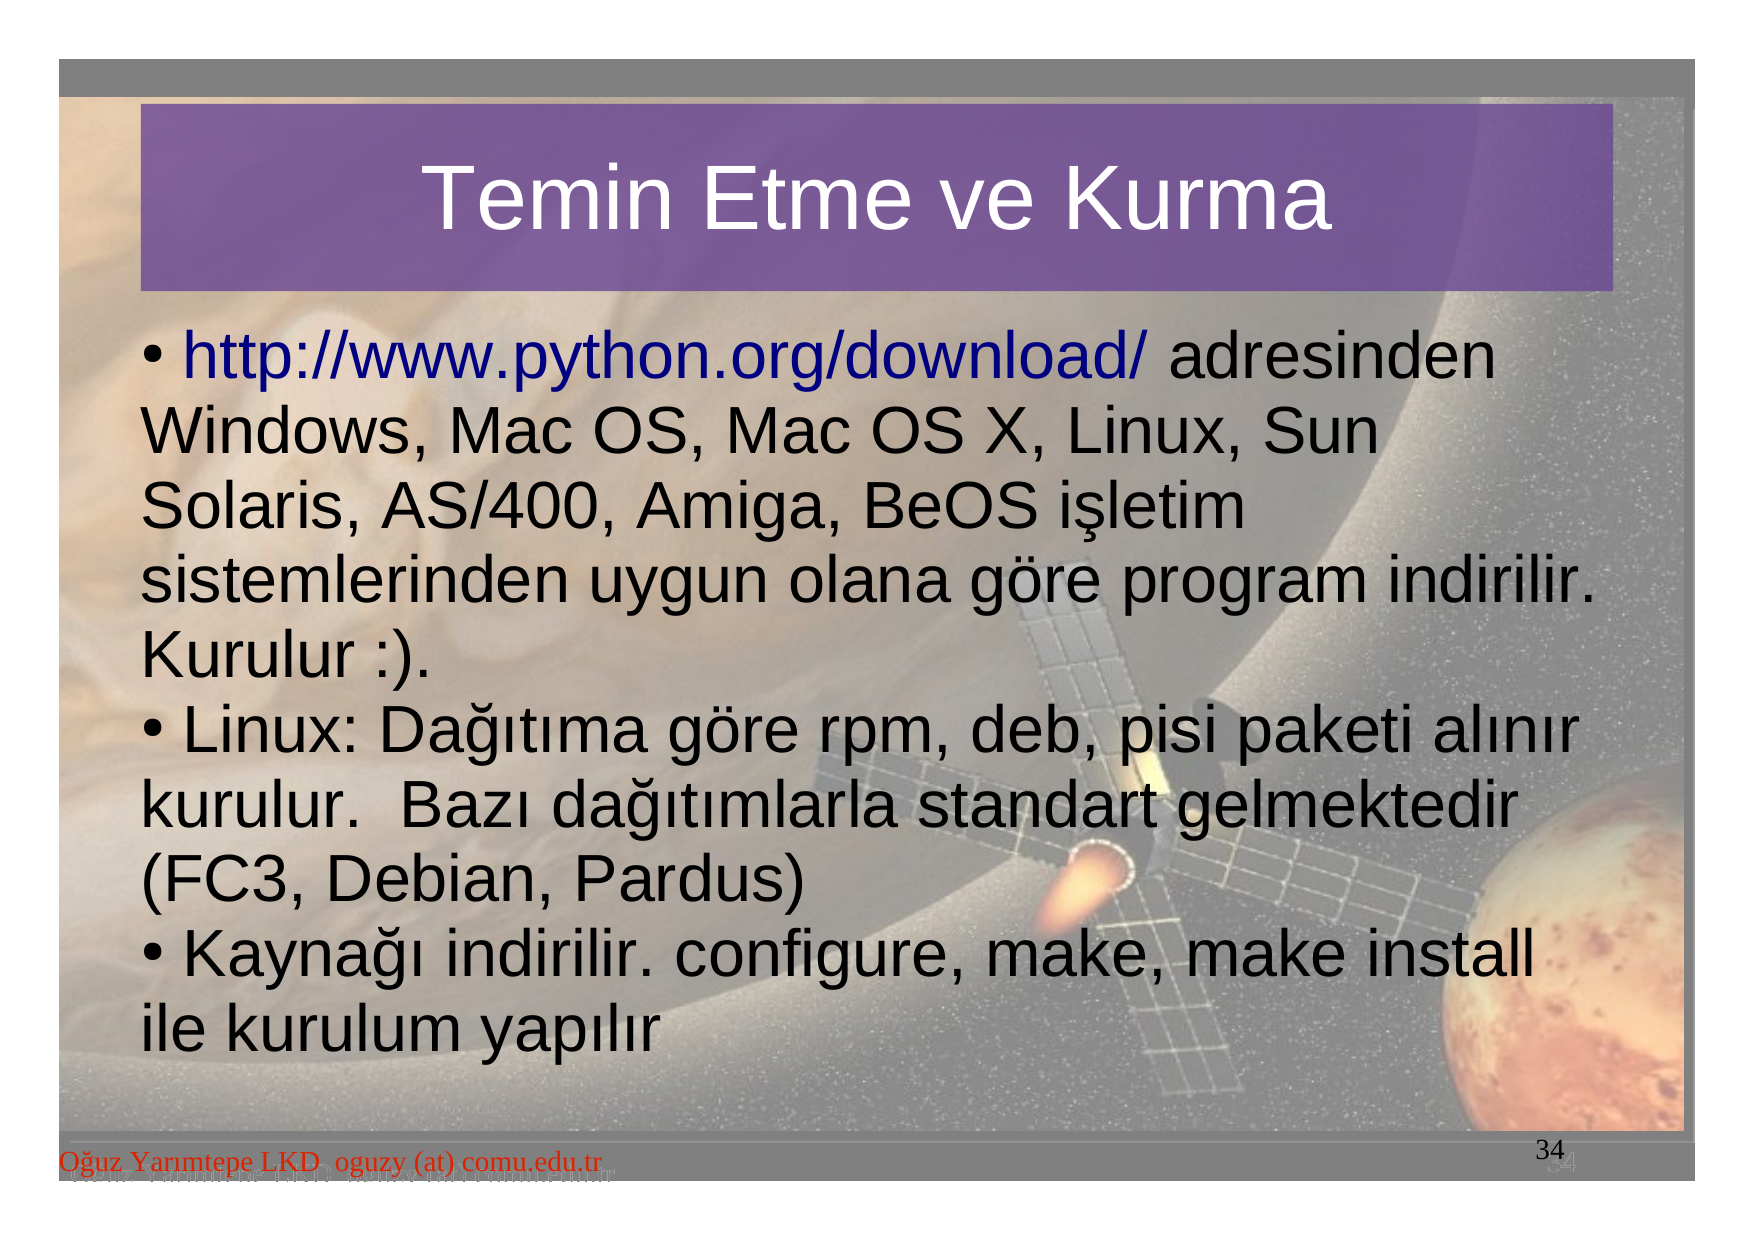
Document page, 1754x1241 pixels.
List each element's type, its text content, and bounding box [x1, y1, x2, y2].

picture [59, 97, 1684, 1131]
subtitle http://www.python.org/download/ adresinden Windows, Mac OS, Mac OS X, Linux, Sun Solaris, AS/400, Amiga, BeOS işletim sistemlerinden uygun olana göre program indirilir. Kurulur :). Linux: Dağıtıma göre rpm, deb, pisi paketi alınır kurulur. Bazı dağıtımlarla standart gelmektedir (FC3, Debian, Pardus) Kaynağı indirilir. configure, make, make install ile kurulum yapılır [140, 317, 1614, 1067]
title Temin Etme ve Kurma [140, 103, 1614, 292]
